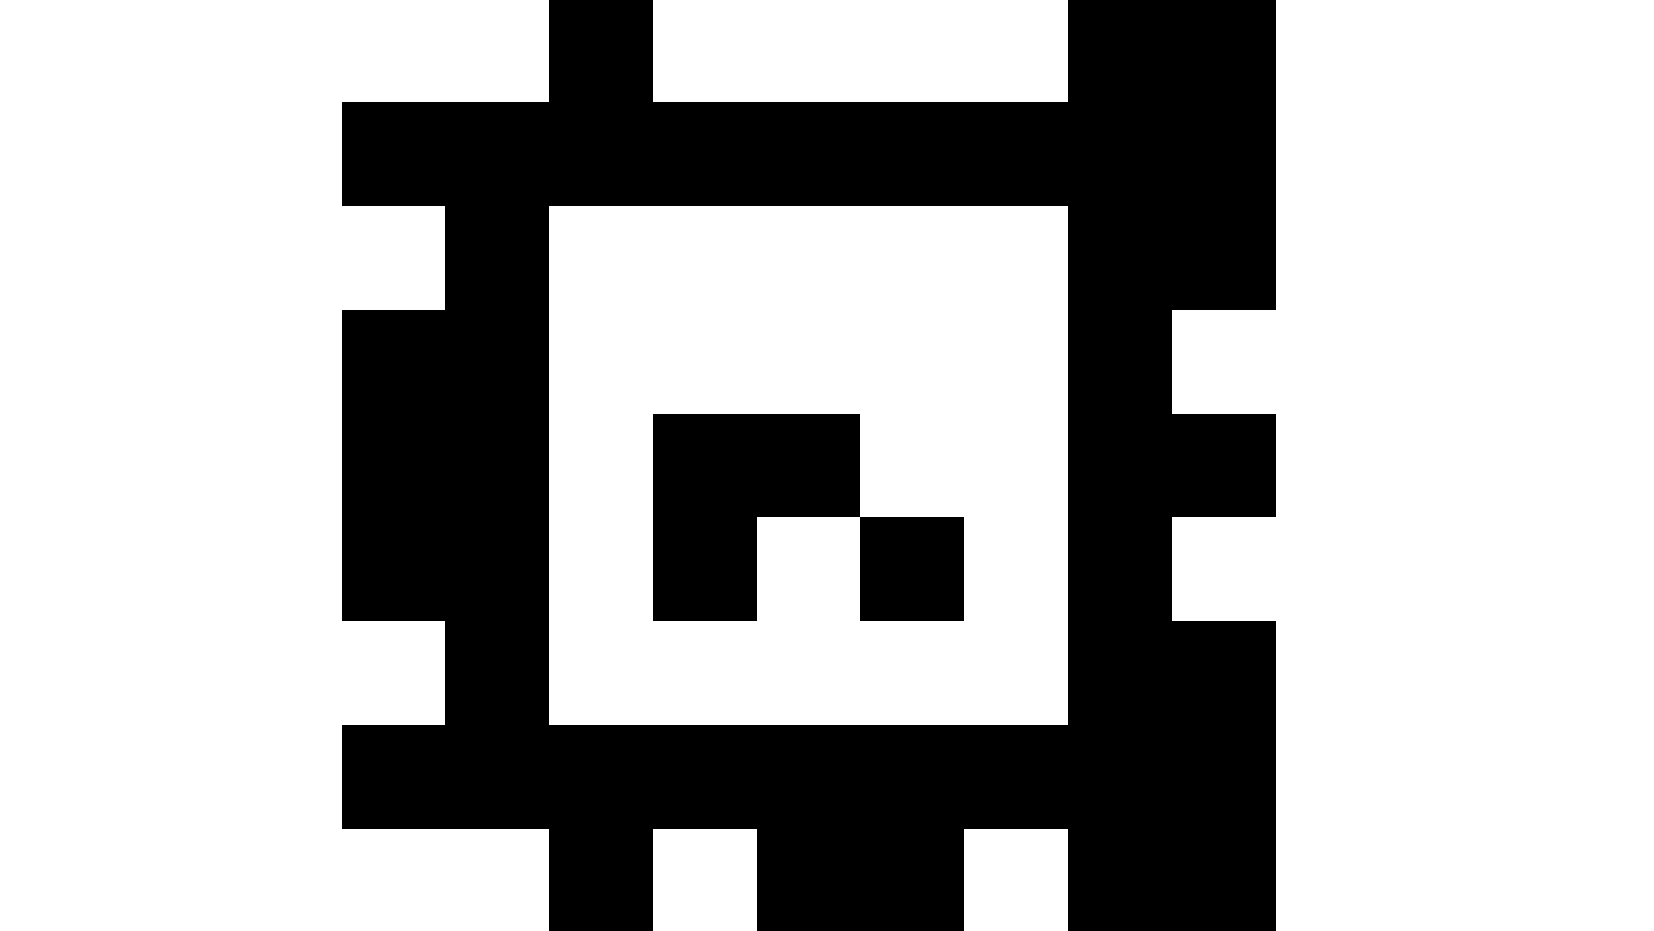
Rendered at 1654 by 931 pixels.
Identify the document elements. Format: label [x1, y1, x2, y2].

picture [342, 0, 1276, 931]
